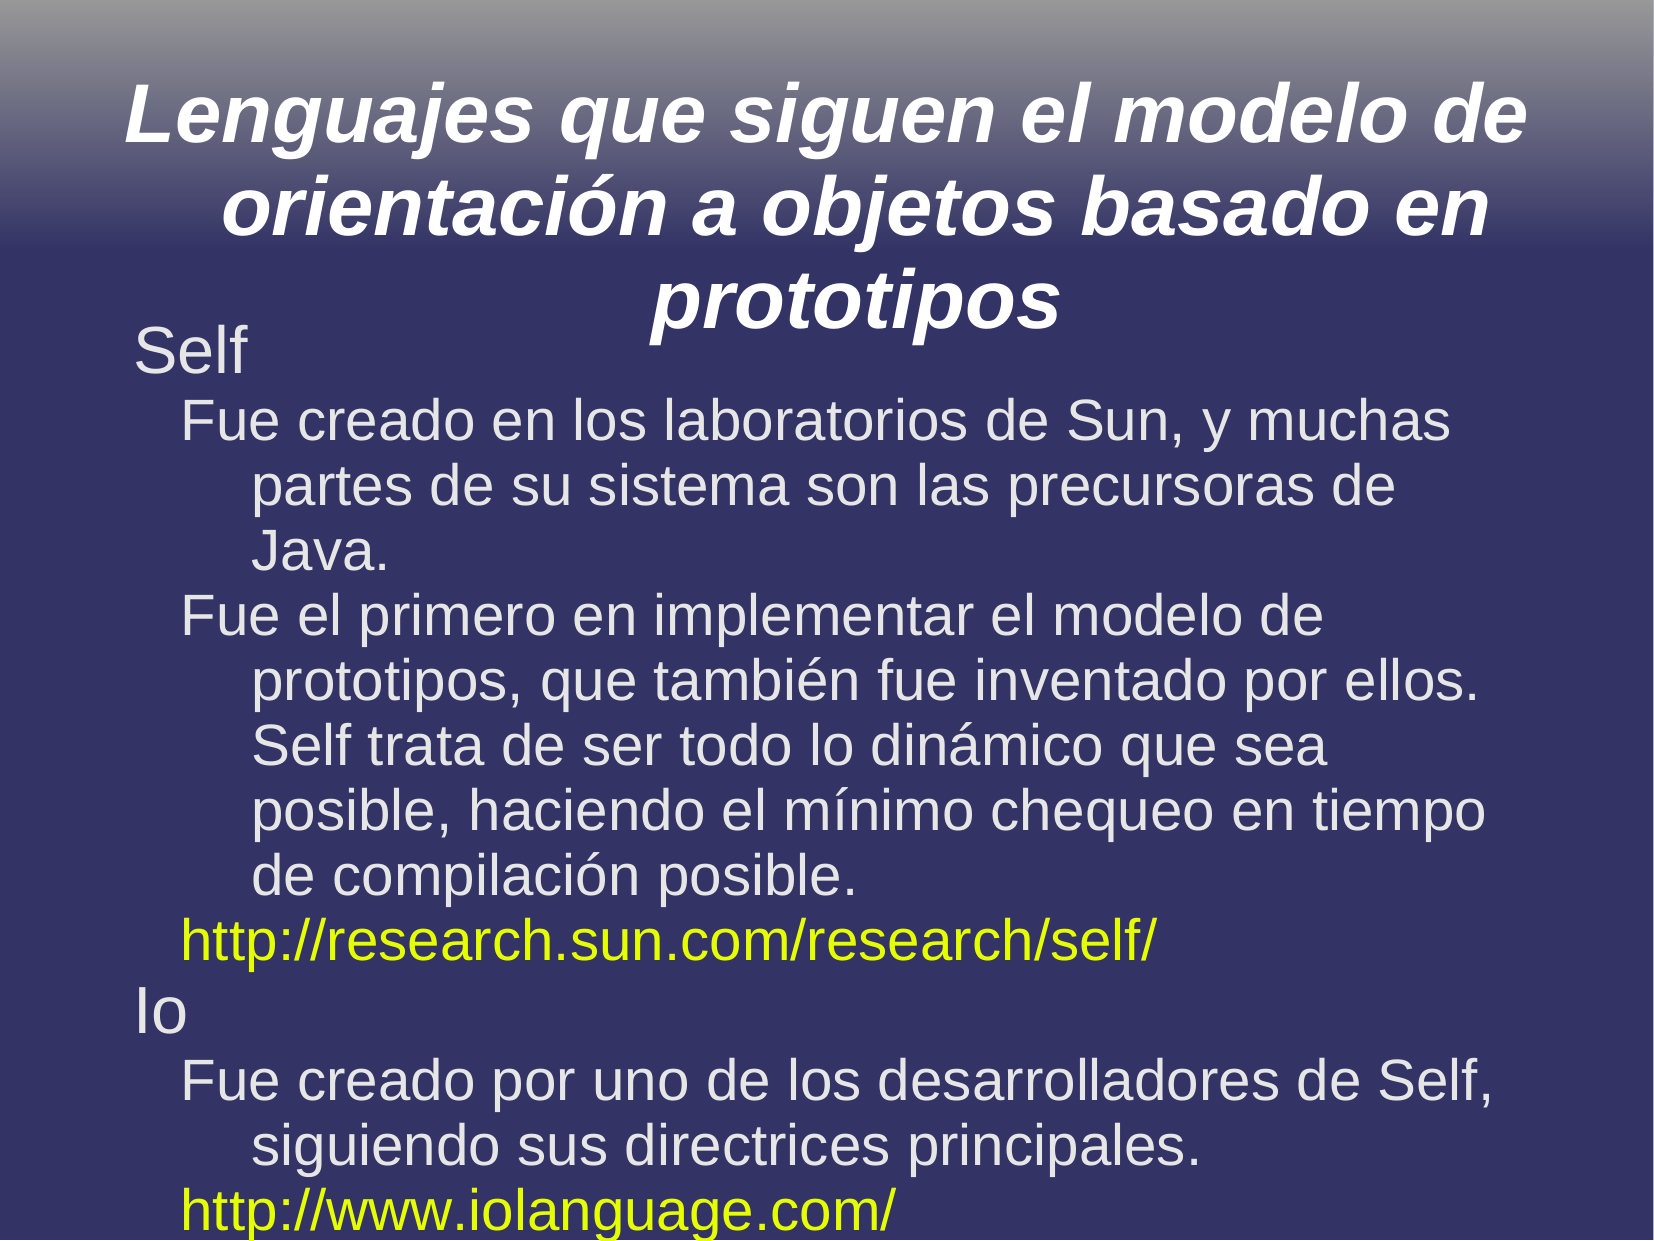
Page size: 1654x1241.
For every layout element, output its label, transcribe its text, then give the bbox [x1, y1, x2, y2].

title Lenguajes que siguen el modelo de orientación a objetos basado en prototipos [121, 65, 1534, 313]
list Self Fue creado en los laboratorios de Sun, y muchas partes de su sistema son las precursoras de Java. Fue el primero en implementar el modelo de prototipos, que también fue inventado por ellos. Self trata de ser todo lo dinámico que sea posible, haciendo el mínimo chequeo en tiempo de compilación posible. http://research.sun.com/research/self/ Io Fue creado por uno de los desarrolladores de Self, siguiendo sus directrices principales. http://www.iolanguage.com/ [121, 313, 1534, 1241]
